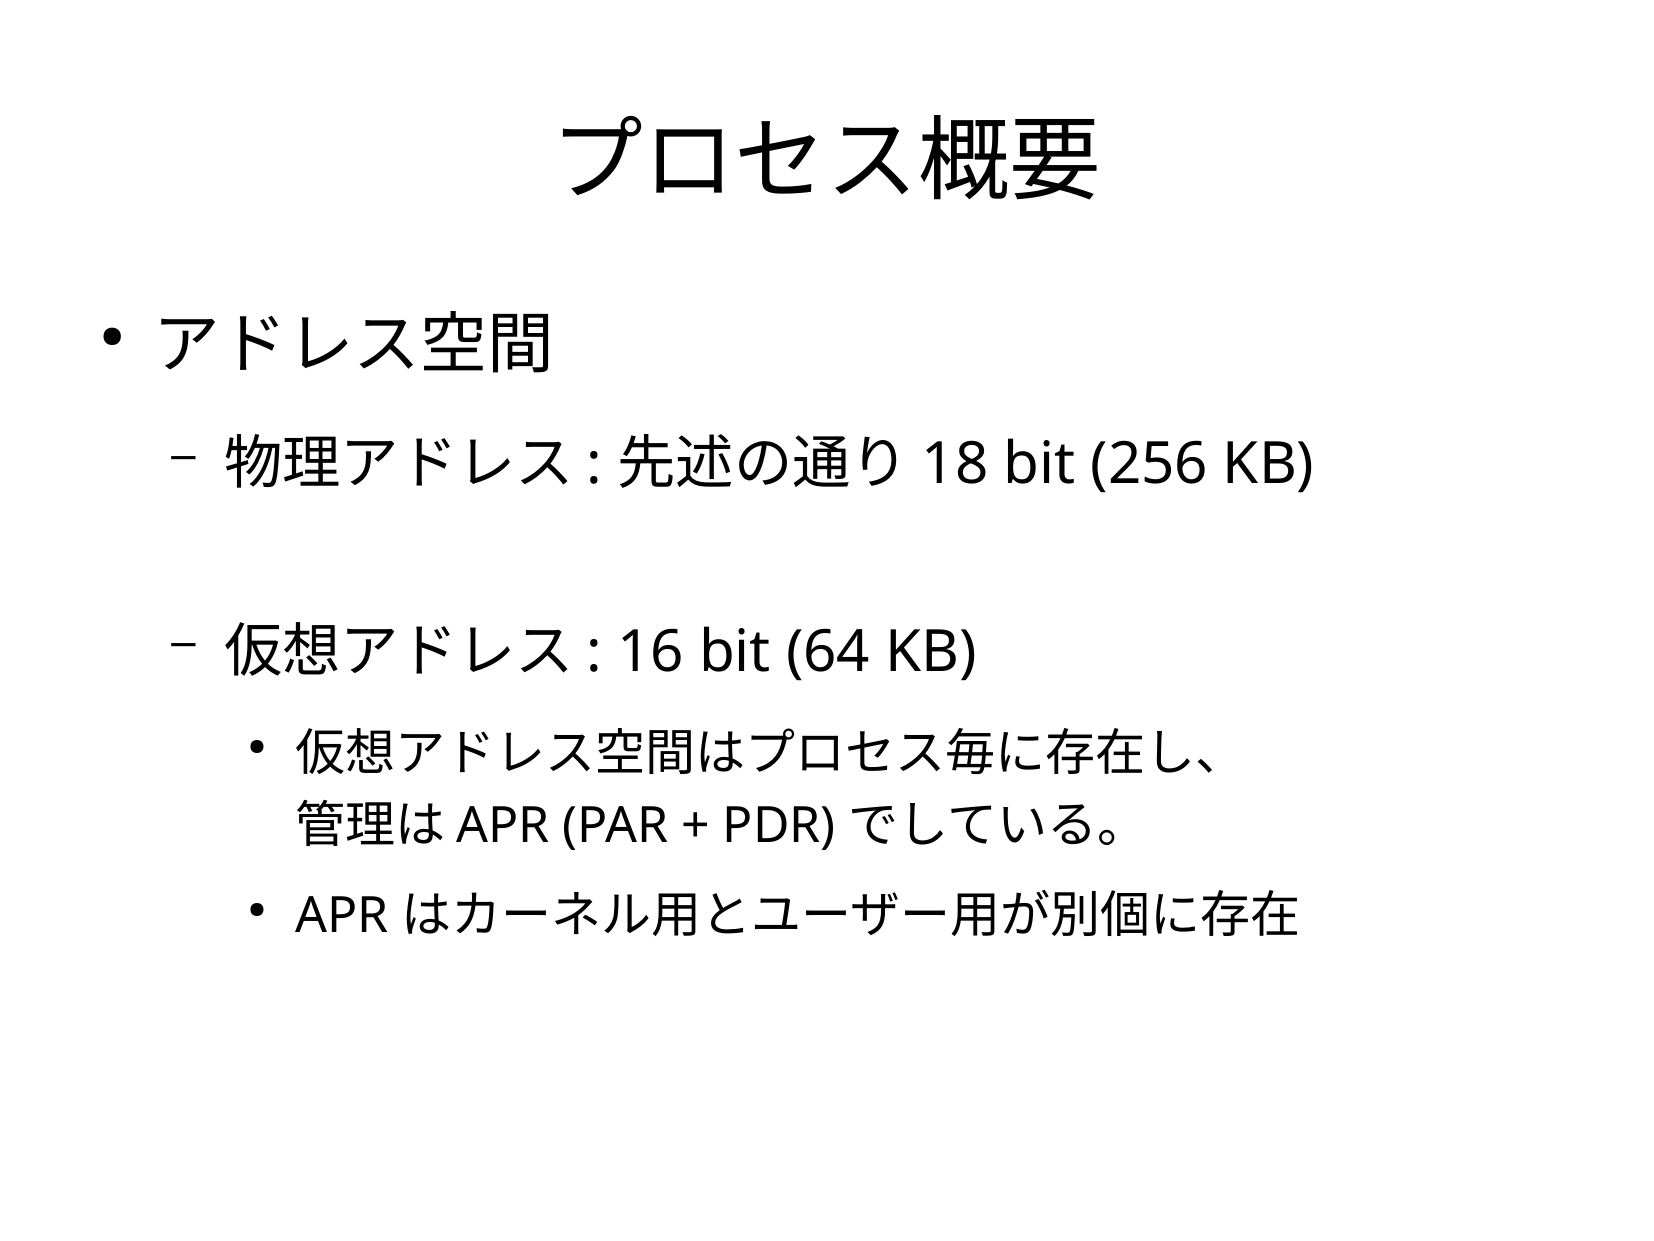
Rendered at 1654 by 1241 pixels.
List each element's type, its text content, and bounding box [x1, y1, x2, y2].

list アドレス空間 物理アドレス : 先述の通り 18 bit (256 KB) 仮想アドレス : 16 bit (64 KB) 仮想アドレス空間はプロセス毎に存在し、 管理は APR (PAR + PDR) でしている。 APR はカーネル用とユーザー用が別個に存在 [82, 290, 1538, 1170]
title プロセス概要 [82, 49, 1571, 257]
